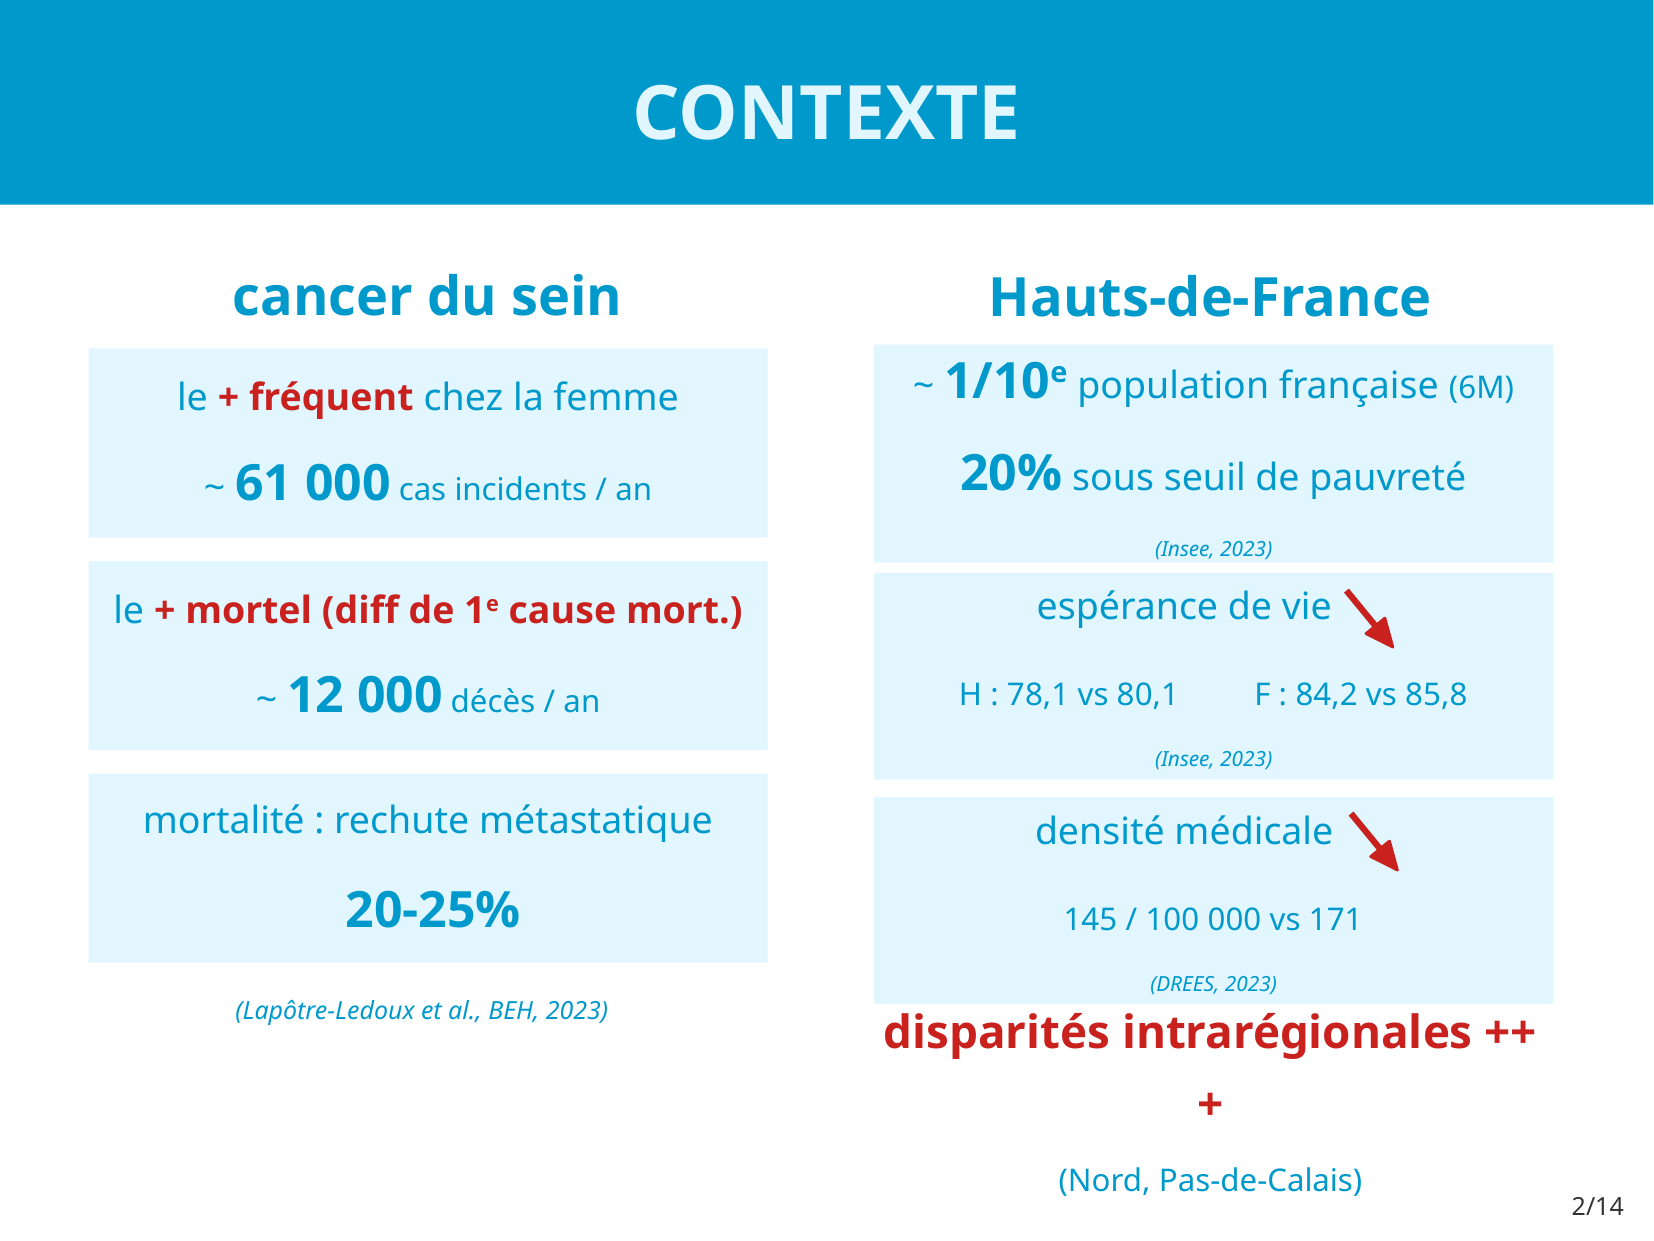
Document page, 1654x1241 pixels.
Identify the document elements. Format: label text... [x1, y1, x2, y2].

text_box Hauts-de-France [874, 248, 1548, 343]
text_box mortalité : rechute métastatique 20-25% [88, 773, 768, 963]
text_box (Lapôtre-Ledoux et al., BEH, 2023) [82, 968, 762, 1052]
text_box cancer du sein [93, 252, 762, 336]
text_box le + fréquent chez la femme ~ 61 000 cas incidents / an [88, 348, 768, 538]
text_box espérance de vie H : 78,1 vs 80,1 F : 84,2 vs 85,8 (Insee, 2023) [874, 572, 1554, 780]
text_box densité médicale 145 / 100 000 vs 171 (DREES, 2023) [874, 797, 1554, 1004]
title CONTEXTE [0, 0, 1654, 205]
text_box le + mortel (diff de 1e cause mort.) ~ 12 000 décès / an [88, 561, 768, 751]
text_box disparités intrarégionales +++ (Nord, Pas-de-Calais) [874, 1016, 1548, 1176]
text_box ~ 1/10e population française (6M) 20% sous seuil de pauvreté (Insee, 2023) [874, 352, 1554, 556]
